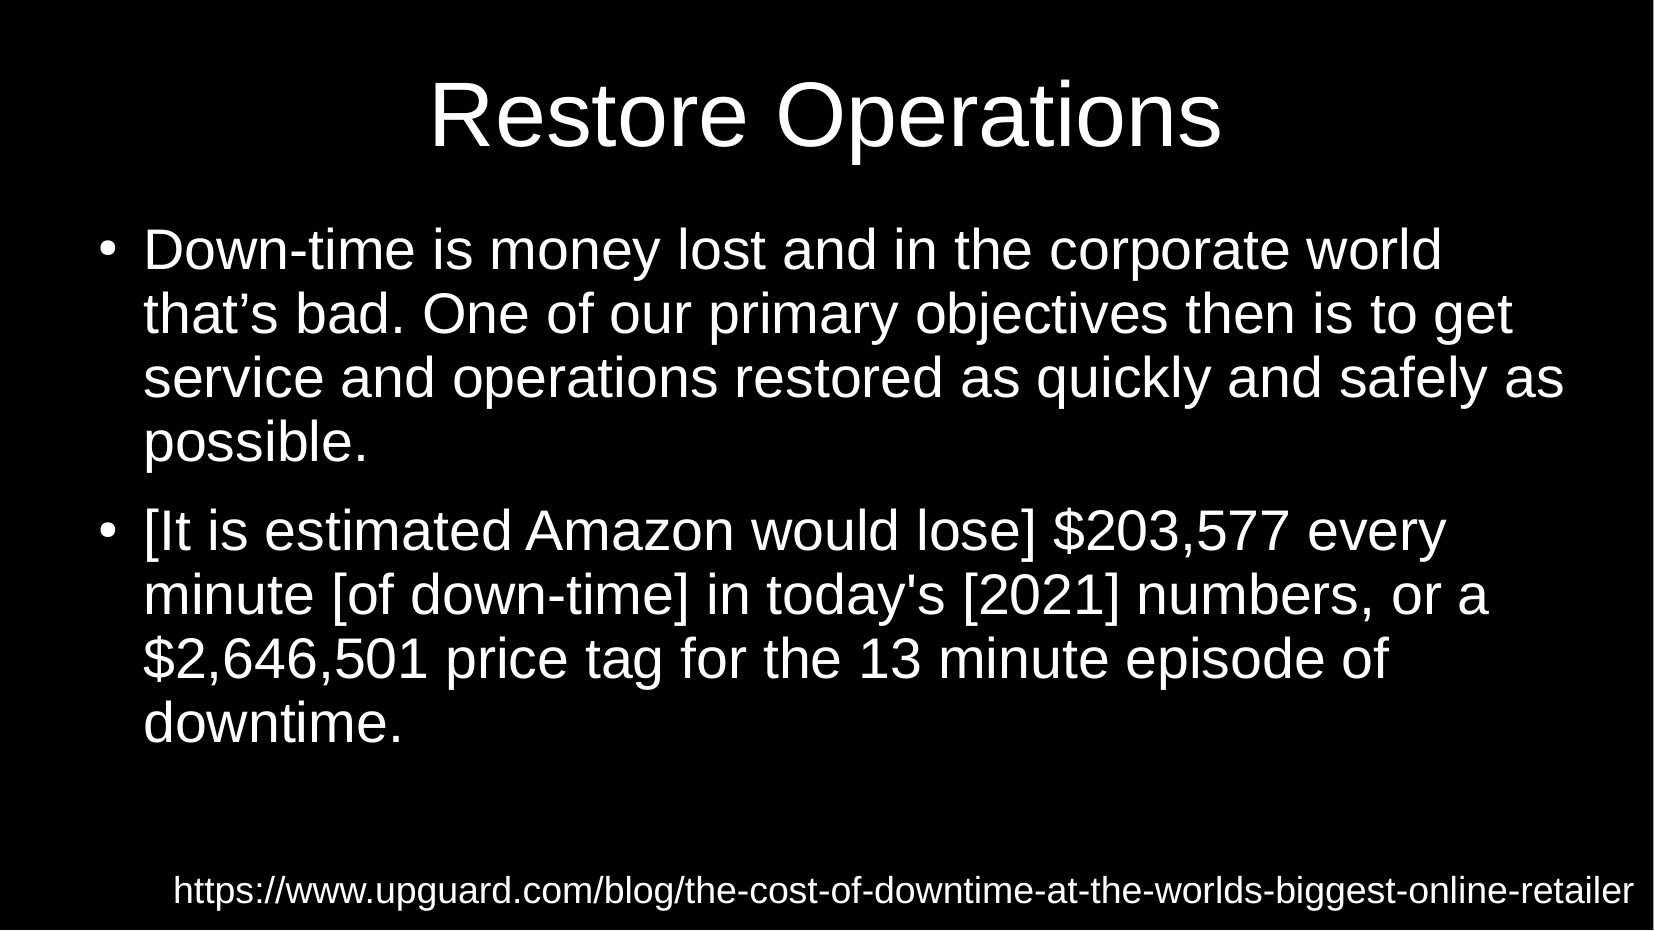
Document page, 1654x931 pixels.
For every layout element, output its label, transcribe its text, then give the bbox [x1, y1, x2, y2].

title Restore Operations [82, 37, 1571, 193]
text_box https://www.upguard.com/blog/the-cost-of-downtime-at-the-worlds-biggest-online-retailer [158, 862, 1651, 920]
list Down-time is money lost and in the corporate world that’s bad. One of our primary objectives then is to get service and operations restored as quickly and safely as possible. [It is estimated Amazon would lose] $203,577 every minute [of down-time] in today's [2021] numbers, or a $2,646,501 price tag for the 13 minute episode of downtime. [82, 217, 1571, 758]
